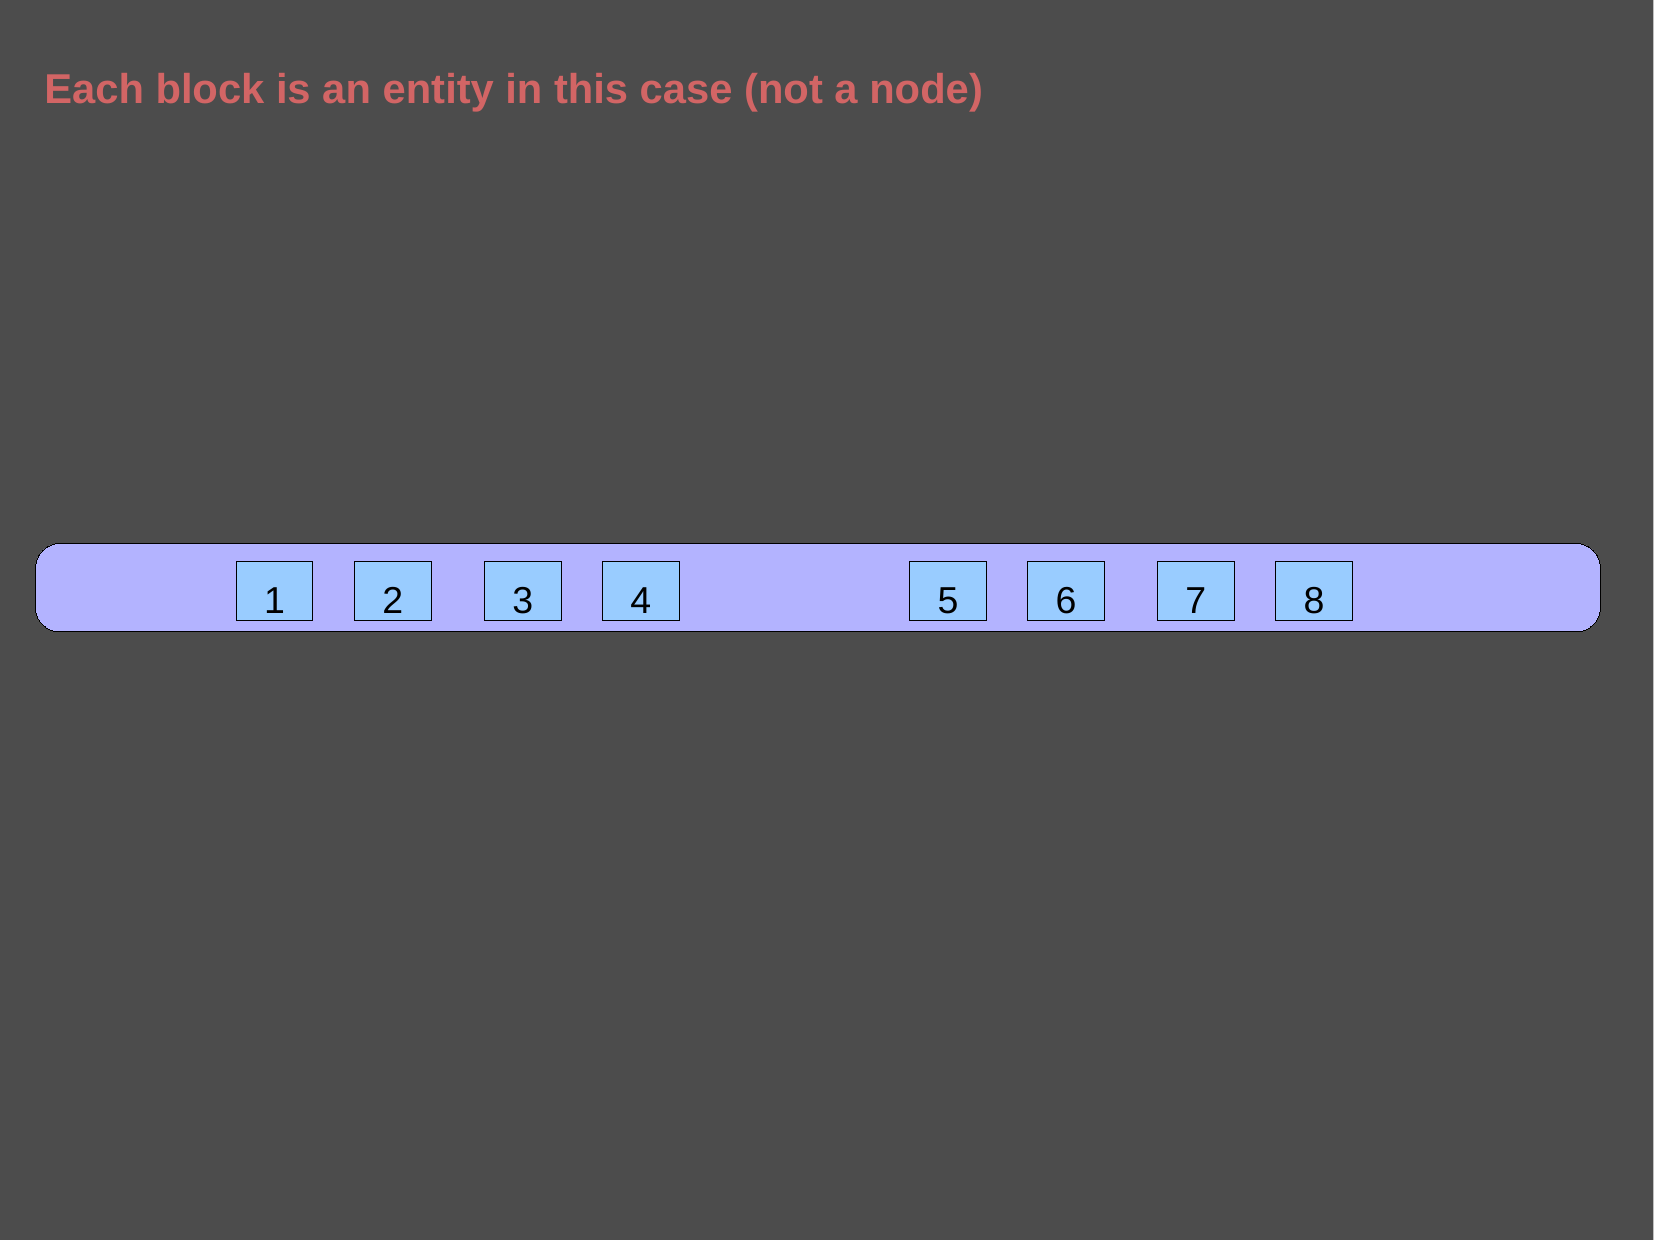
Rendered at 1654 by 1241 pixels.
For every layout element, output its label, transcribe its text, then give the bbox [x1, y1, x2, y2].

text_box 7 [1157, 561, 1235, 621]
text_box 4 [602, 561, 680, 621]
text_box 8 [1275, 561, 1353, 621]
text_box [35, 543, 1601, 632]
text_box 2 [354, 561, 432, 621]
text_box 5 [909, 561, 987, 621]
text_box Each block is an entity in this case (not a node) [29, 35, 1595, 98]
text_box 6 [1027, 561, 1105, 621]
text_box 1 [236, 561, 313, 621]
text_box 3 [484, 561, 562, 621]
